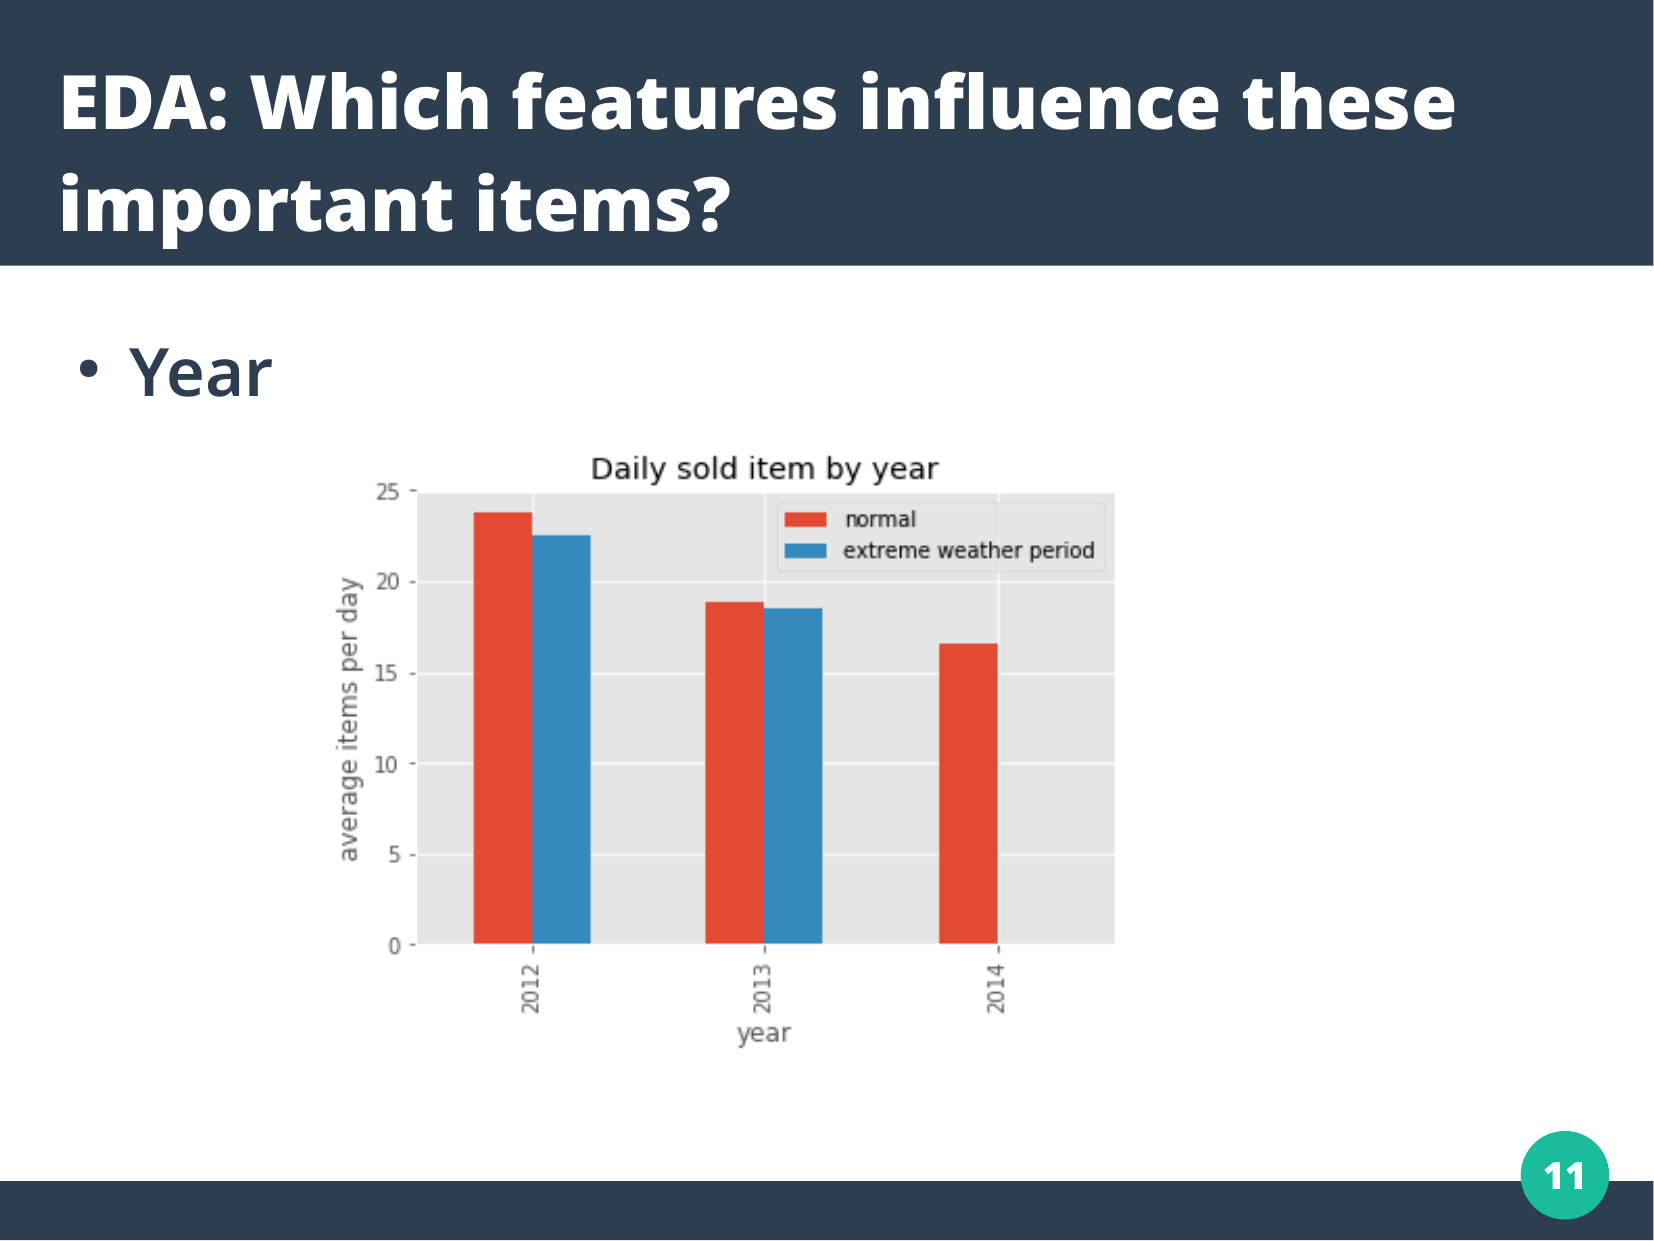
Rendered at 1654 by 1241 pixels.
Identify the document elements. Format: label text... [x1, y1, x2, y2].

list Year [59, 324, 1595, 1152]
picture [324, 442, 1136, 1063]
title EDA: Which features influence these important items? [59, 49, 1595, 207]
